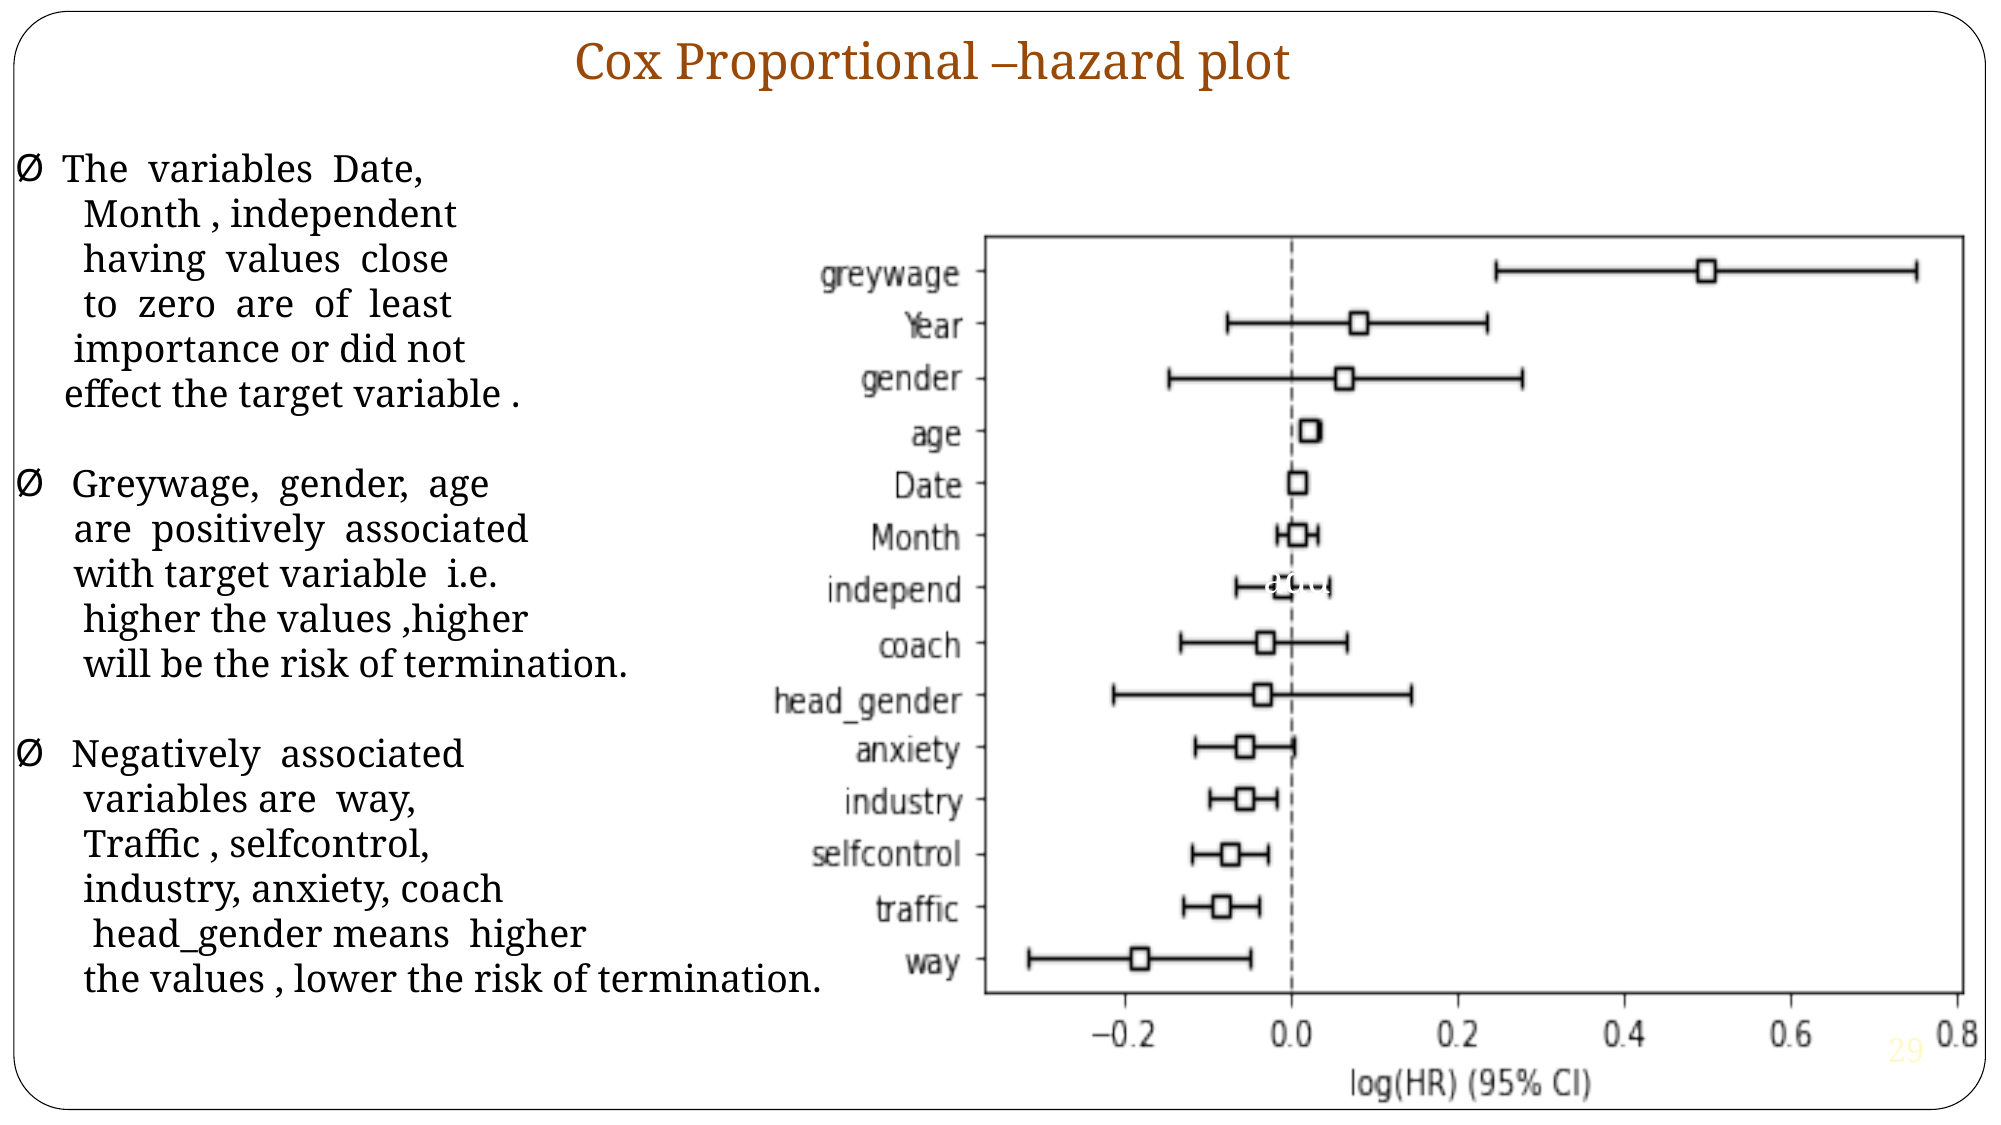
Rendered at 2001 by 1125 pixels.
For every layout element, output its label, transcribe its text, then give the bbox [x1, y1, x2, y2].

text_box add t [1248, 548, 1521, 610]
picture [751, 215, 2000, 1125]
text_box Cox Proportional –hazard plot [520, 21, 1652, 98]
text_box The variables Date, Month , independent having values close to zero are of least importance or did not effect the target variable . Greywage, gender, age are positively associated with target variable i.e. higher the values ,higher will be the risk of termination. Negatively associated variables are way, Traffic , selfcontrol, industry, anxiety, coach head_gender means higher the values , lower the risk of termination. [0, 137, 943, 1062]
